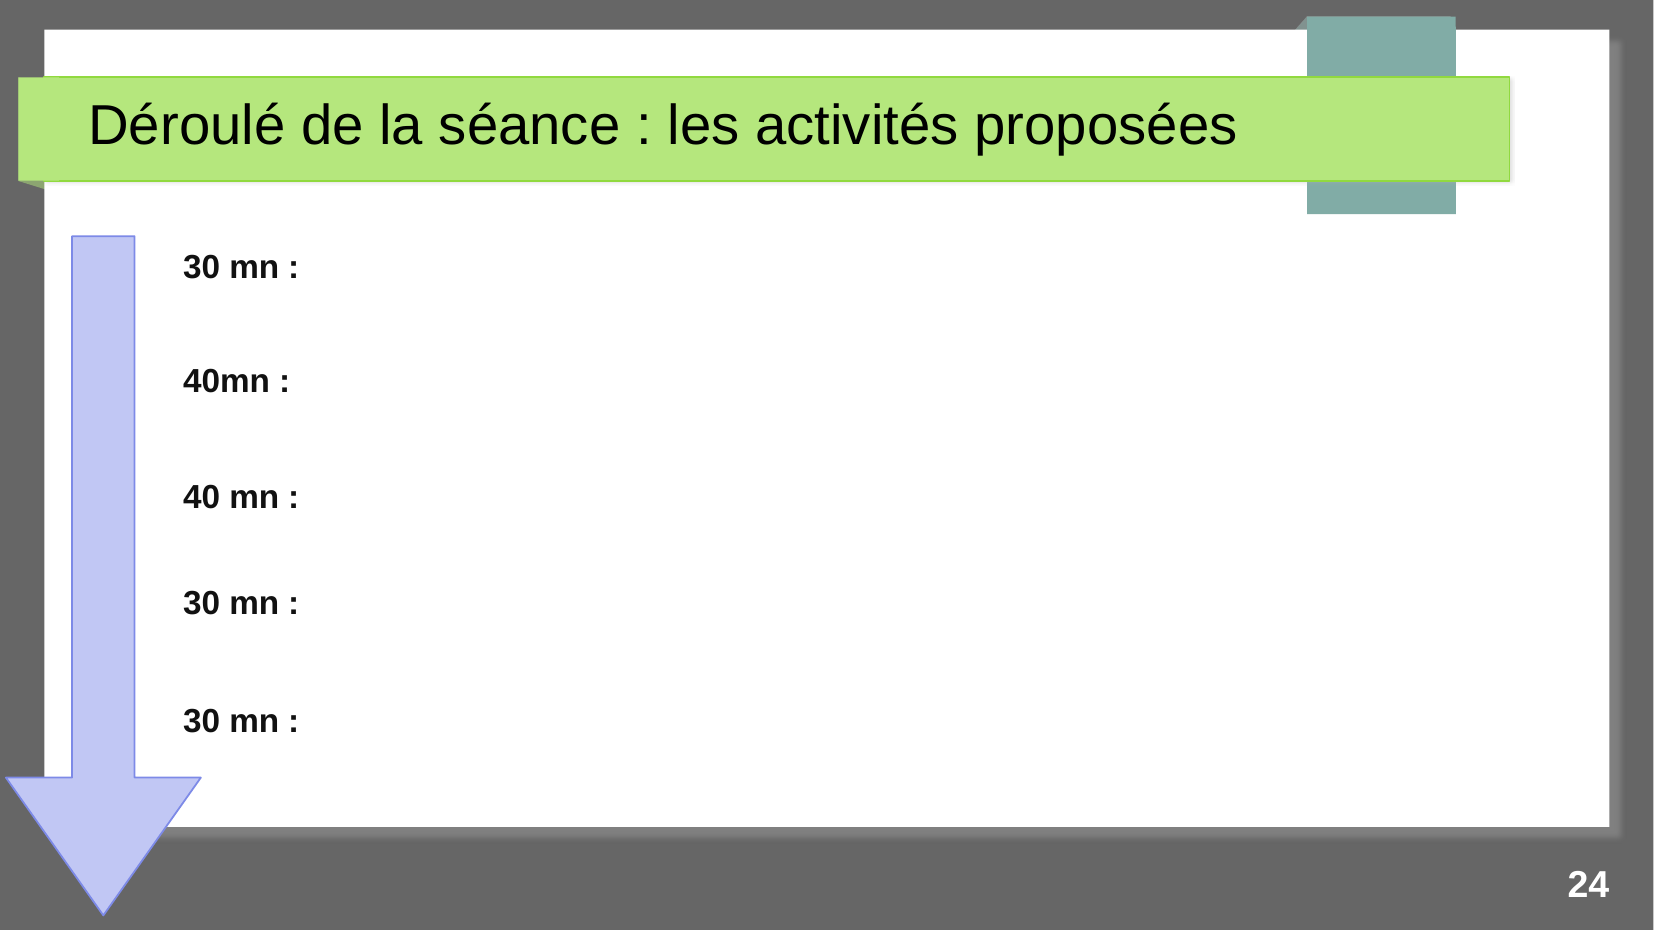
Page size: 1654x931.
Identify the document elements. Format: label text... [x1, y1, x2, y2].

list 30 mn : [183, 242, 1654, 292]
list 40 mn : [183, 472, 1654, 522]
text_box [5, 236, 201, 916]
list 40mn : [183, 356, 1654, 406]
list 30 mn : [183, 578, 1654, 628]
list 30 mn : [183, 696, 1654, 746]
title Déroulé de la séance : les activités proposées [88, 73, 1506, 178]
text_box <numéro> [974, 856, 1625, 916]
